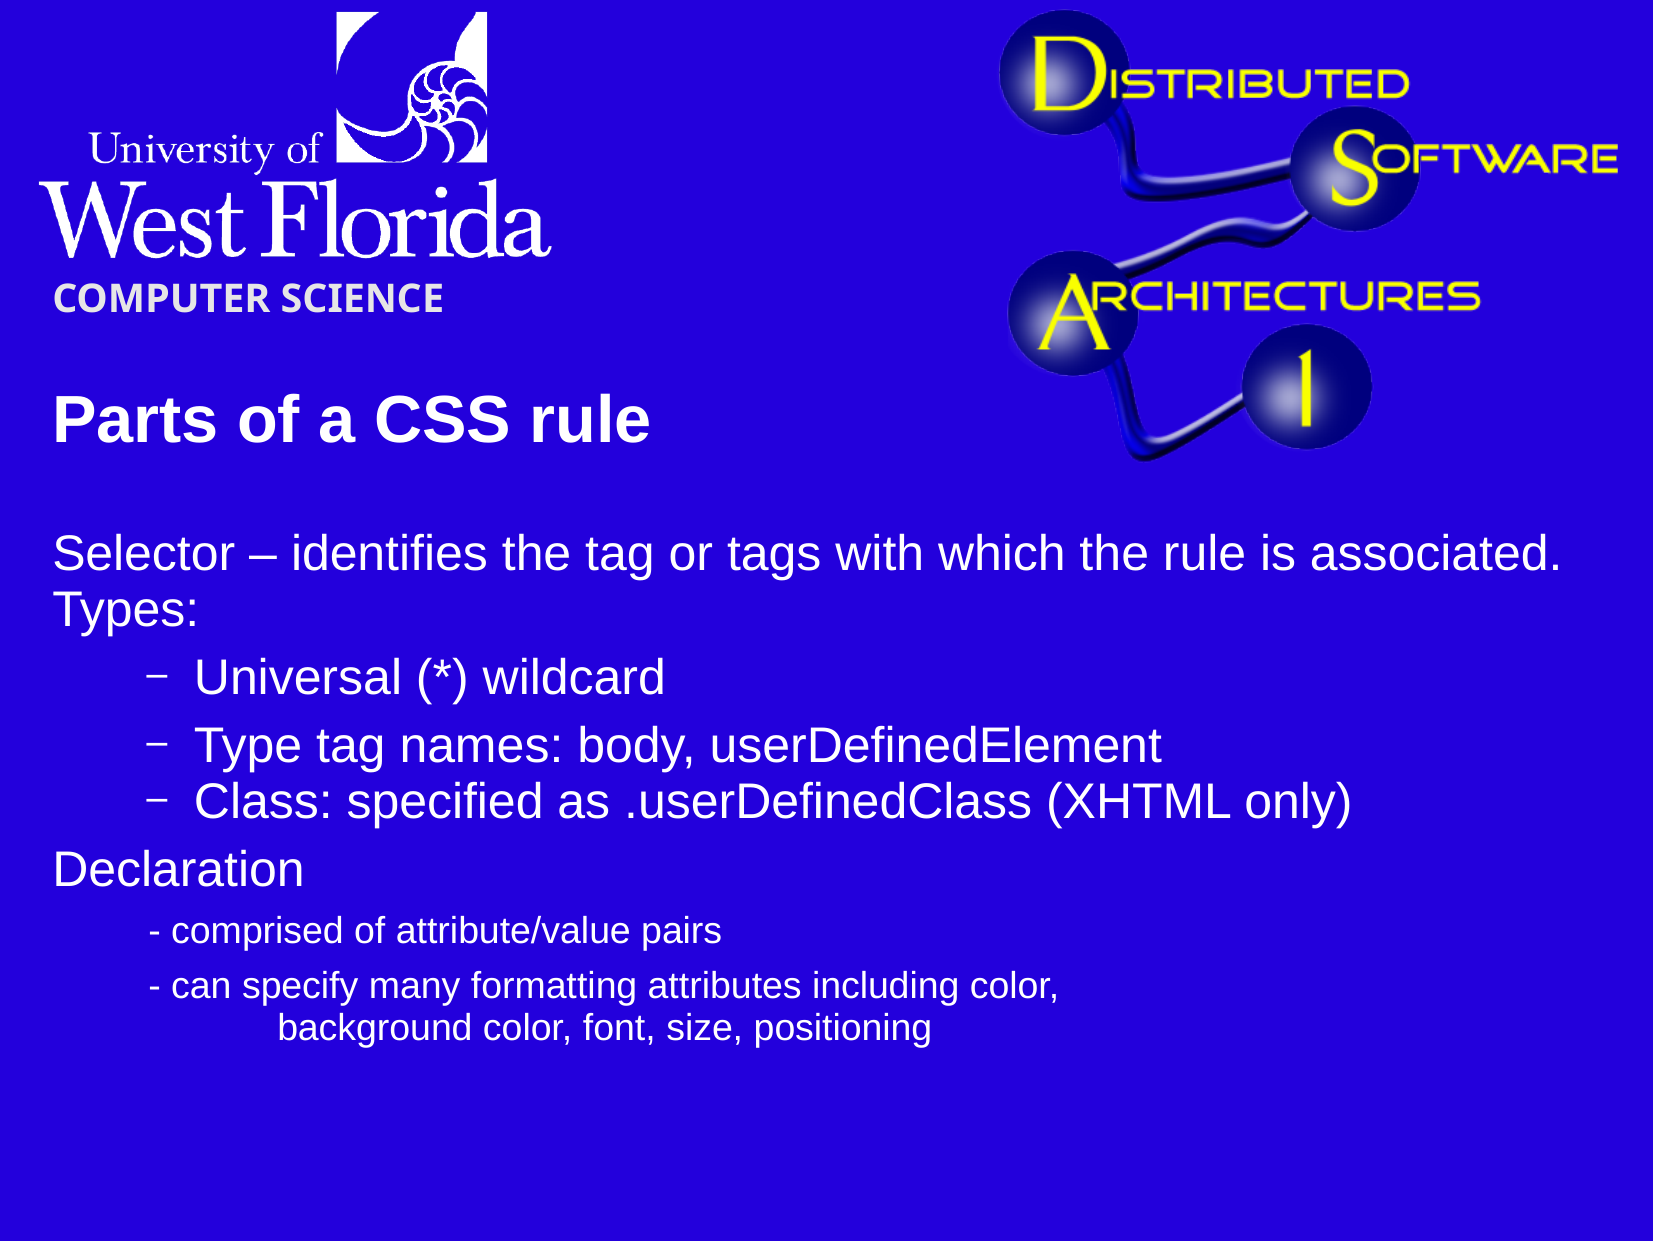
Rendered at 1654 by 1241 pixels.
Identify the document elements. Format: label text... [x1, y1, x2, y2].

picture [910, 0, 1653, 375]
text_box COMPUTER SCIENCE [37, 262, 563, 334]
text_box Parts of a CSS rule Selector – identifies the tag or tags with which the rule is associated. Types: Universal (*) wildcard Type tag names: body, userDefinedElement Class: specified as .userDefinedClass (XHTML only) Declaration - comprised of attribute/value pairs - can specify many formatting attributes including color, background color, font, size, positioning [37, 375, 1653, 1056]
picture [37, 0, 559, 262]
